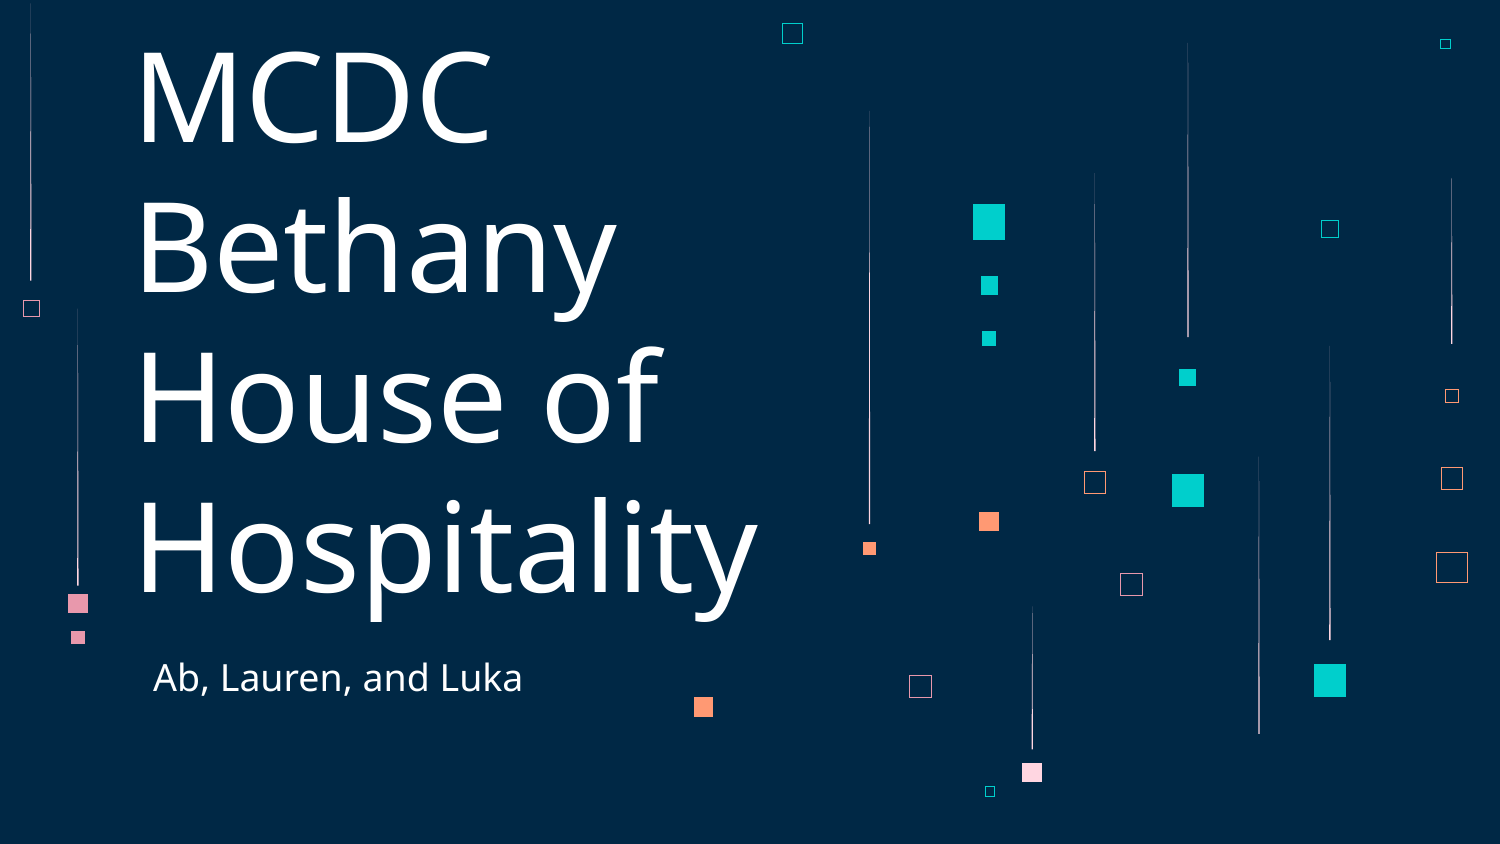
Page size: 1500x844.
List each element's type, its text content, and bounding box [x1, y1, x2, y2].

title MCDC Bethany House of Hospitality [116, 187, 842, 633]
subtitle Ab, Lauren, and Luka [138, 638, 819, 717]
text_box [863, 542, 876, 555]
text_box [979, 512, 999, 531]
text_box [1179, 369, 1196, 386]
text_box [694, 697, 713, 717]
text_box [1022, 763, 1042, 782]
text_box [982, 331, 996, 346]
text_box [973, 204, 1005, 240]
text_box [1172, 474, 1204, 507]
text_box [981, 276, 998, 295]
text_box [1314, 664, 1346, 697]
